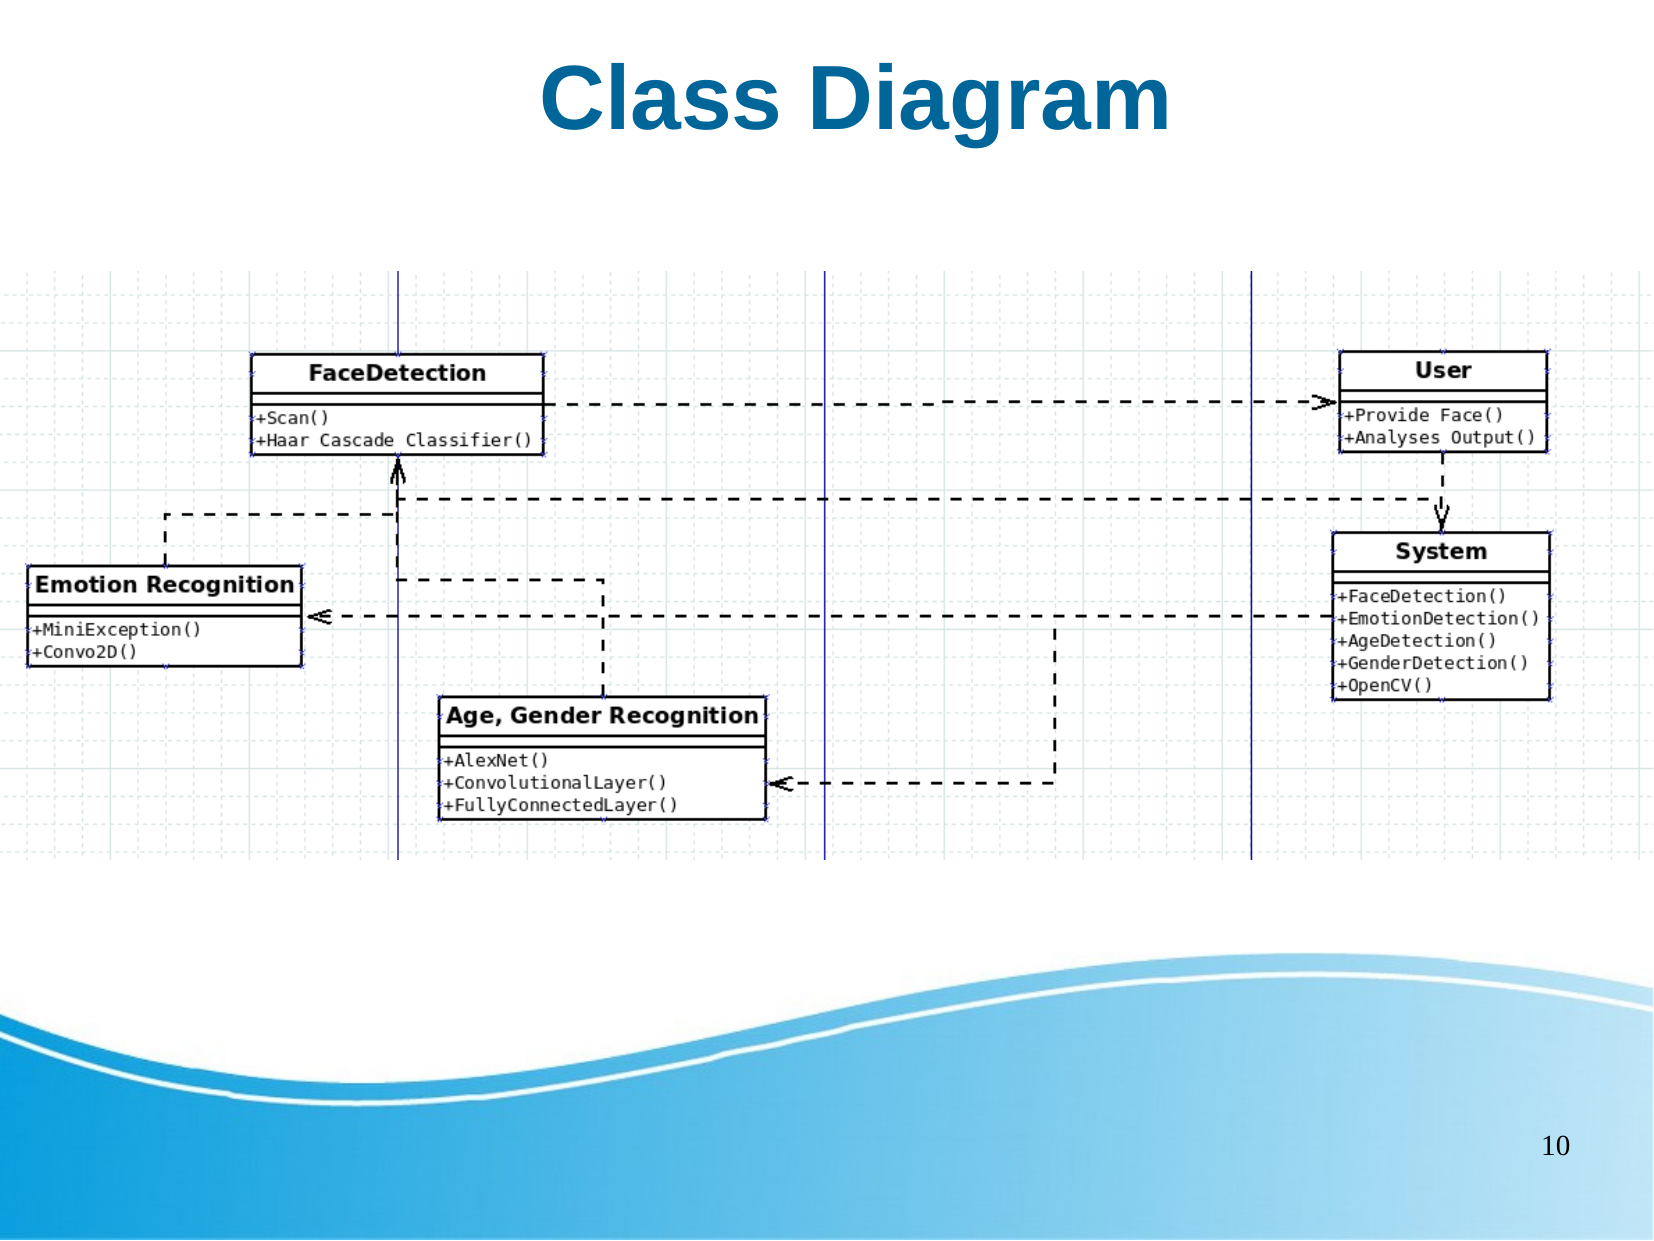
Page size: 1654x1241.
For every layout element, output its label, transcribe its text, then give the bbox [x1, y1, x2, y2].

picture [0, 271, 1654, 860]
list Class Diagram [94, 47, 1583, 166]
picture [0, 952, 1654, 1240]
